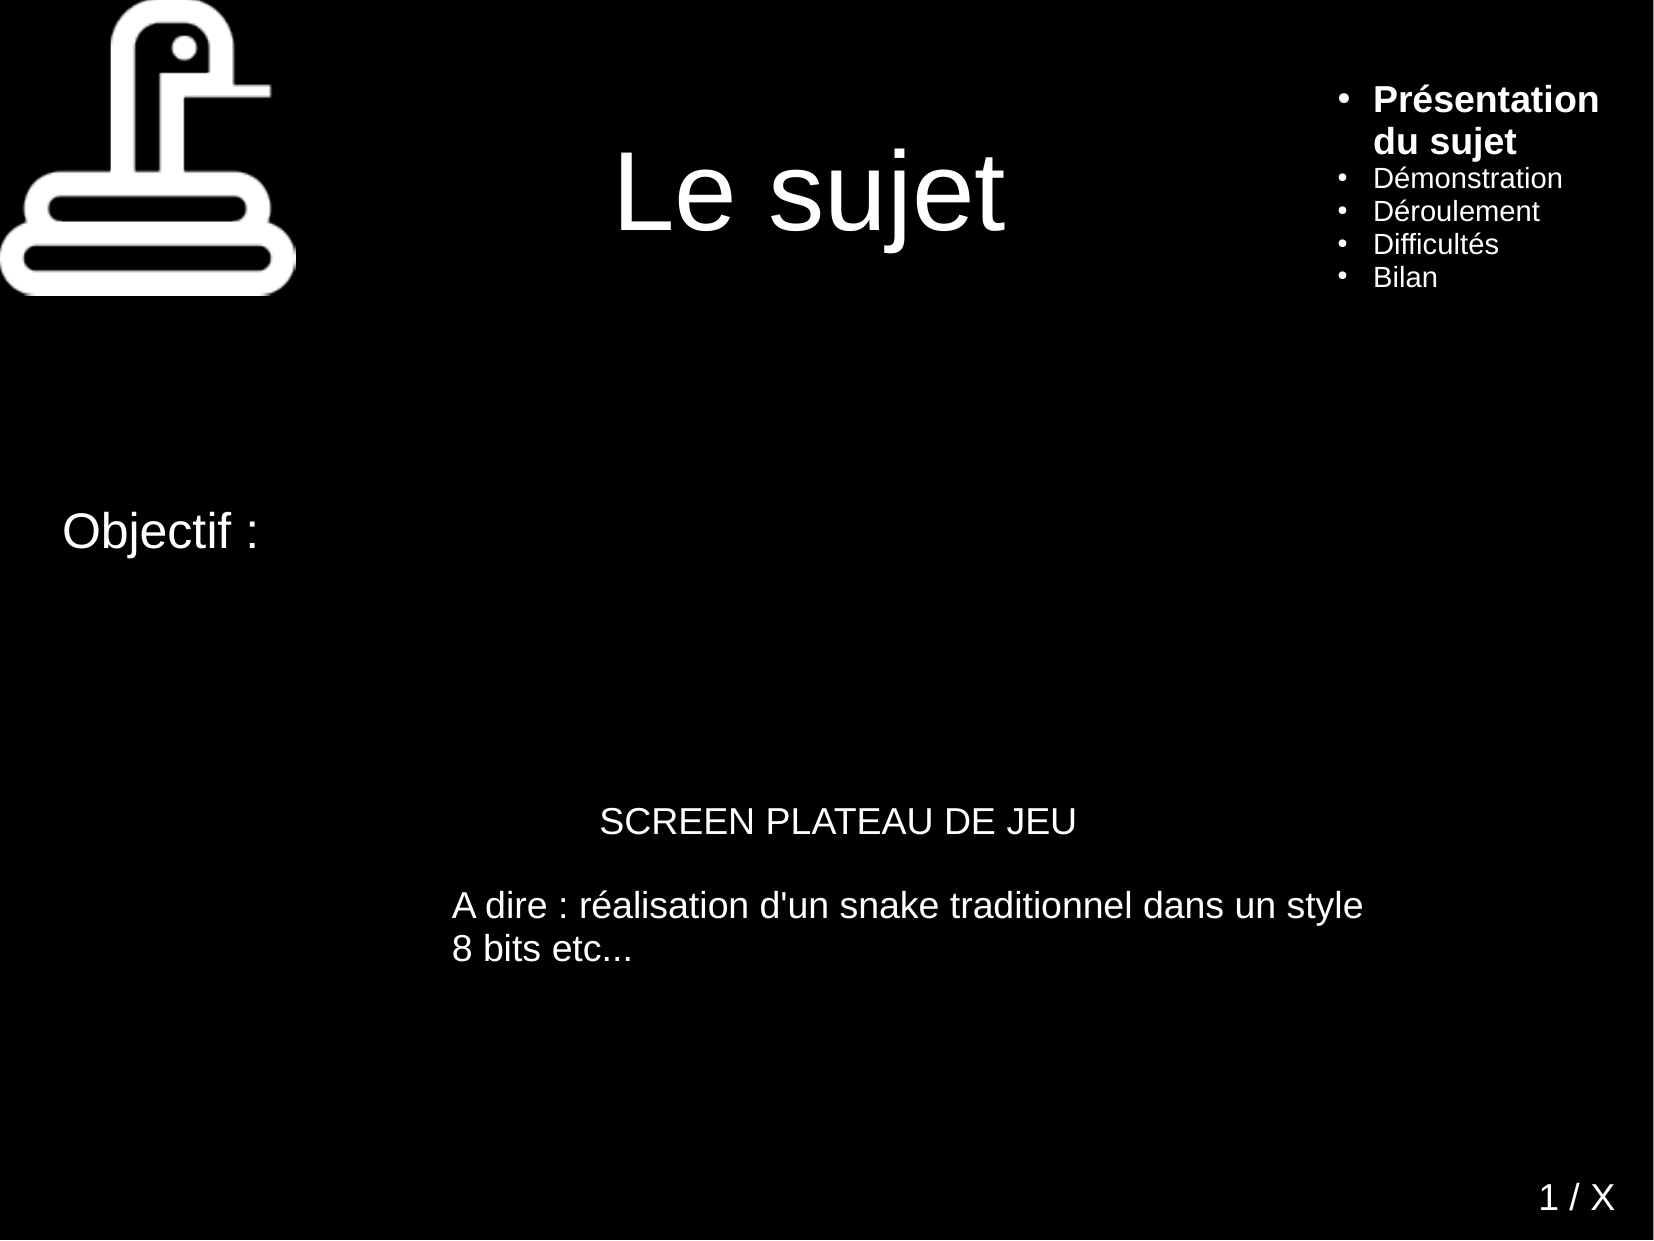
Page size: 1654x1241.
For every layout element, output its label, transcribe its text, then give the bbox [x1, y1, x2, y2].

text_box Présentation du sujet Démonstration Déroulement Difficultés Bilan [1322, 70, 1654, 301]
text_box SCREEN PLATEAU DE JEU A dire : réalisation d'un snake traditionnel dans un style 8 bits etc... [437, 793, 1394, 977]
text_box Objectif : [47, 496, 308, 579]
title Le sujet [296, 88, 1322, 296]
picture [0, 0, 296, 296]
text_box 1 / X [1523, 1169, 1654, 1241]
